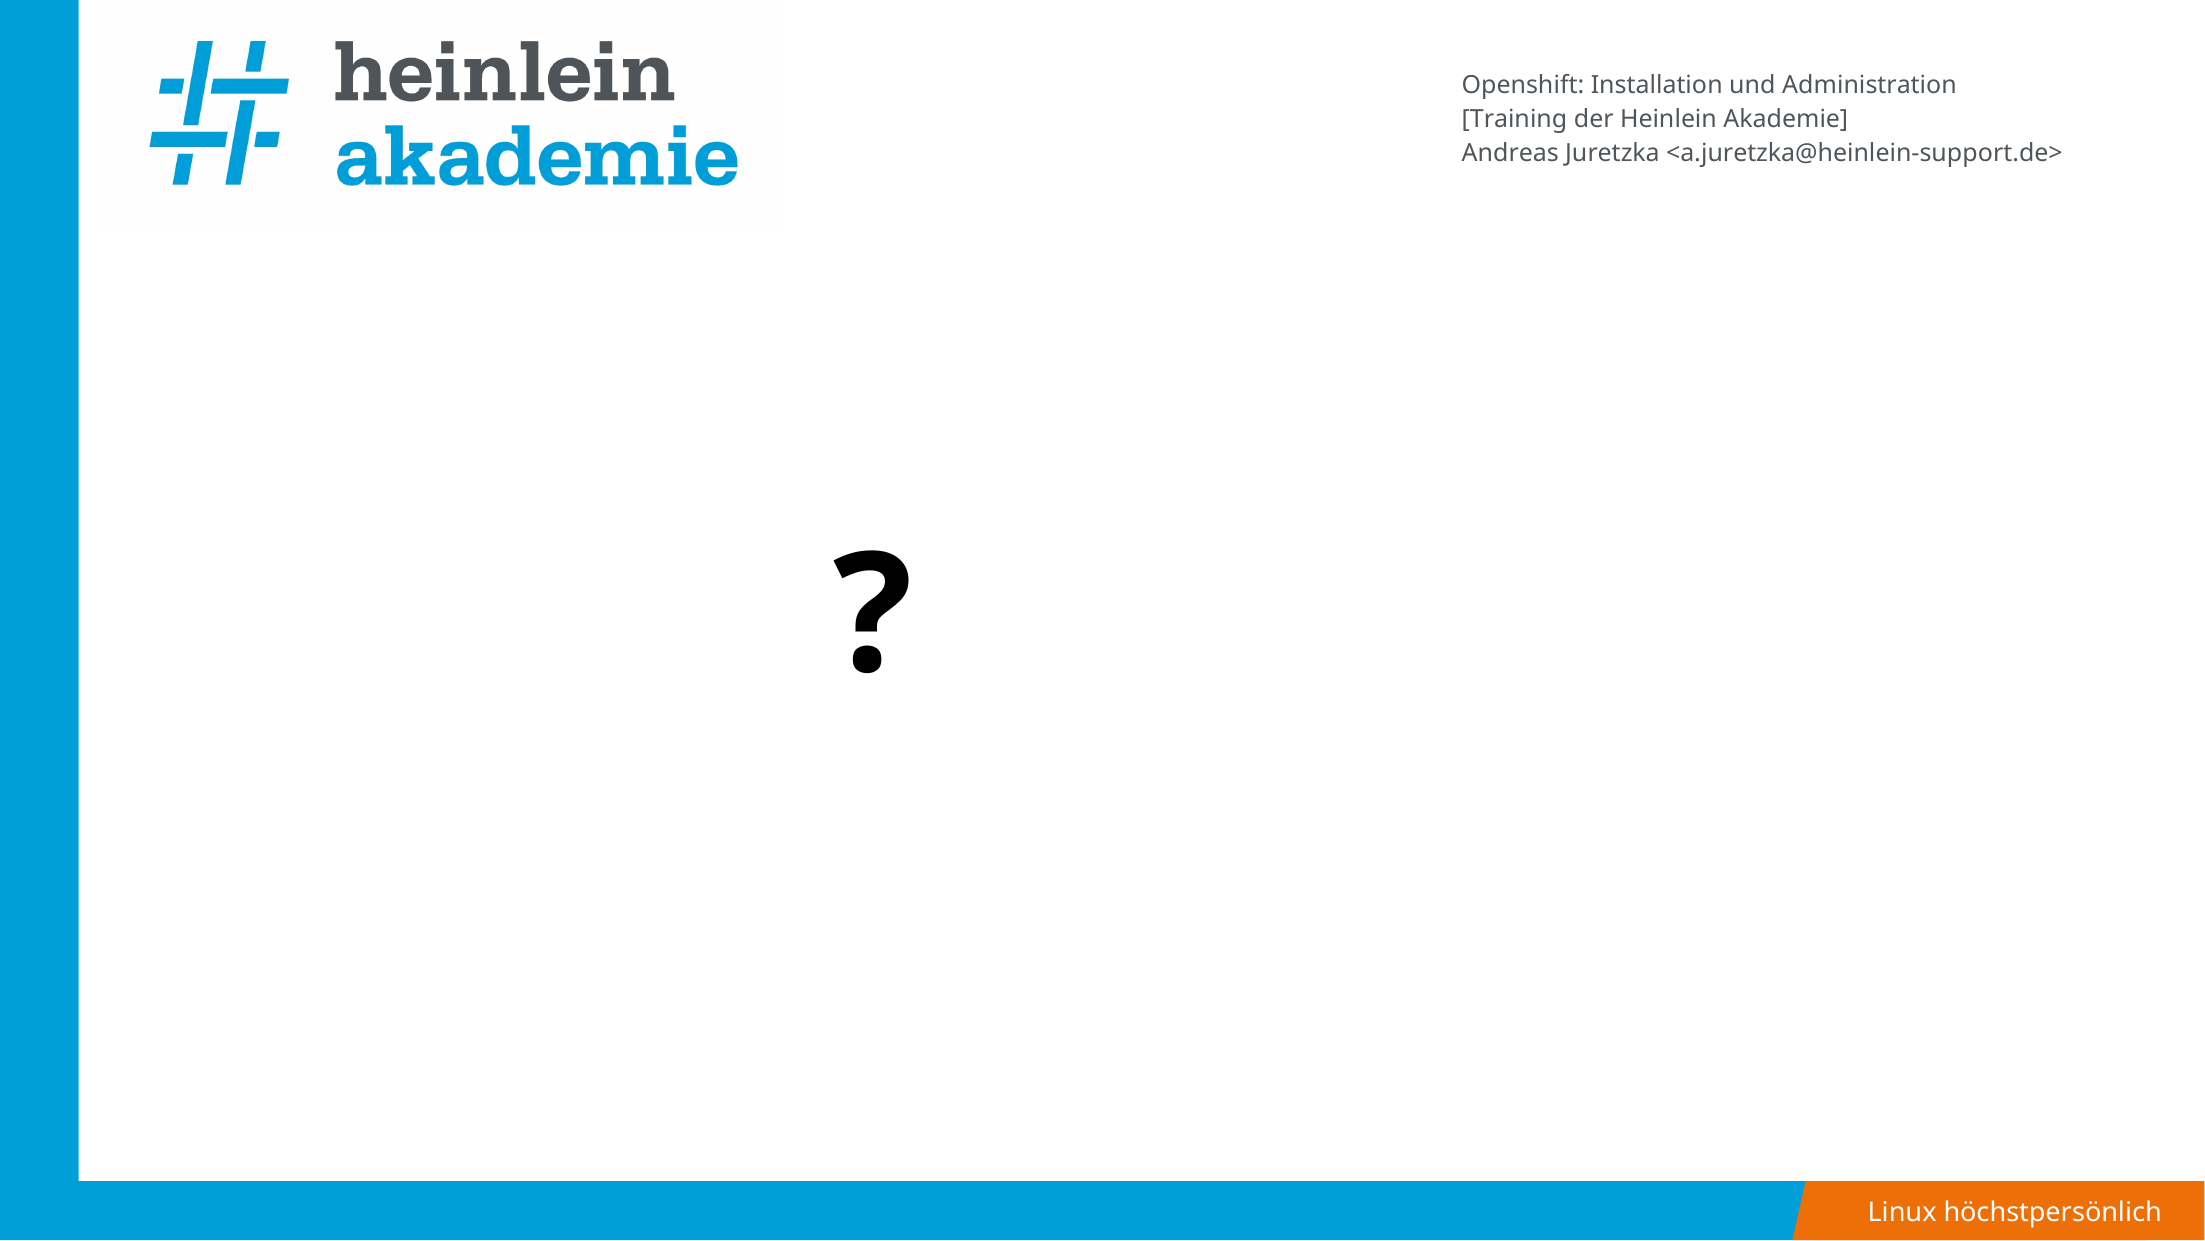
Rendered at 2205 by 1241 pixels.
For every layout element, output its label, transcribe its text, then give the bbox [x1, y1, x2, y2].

title ? [227, 525, 1970, 720]
picture [102, 0, 784, 232]
